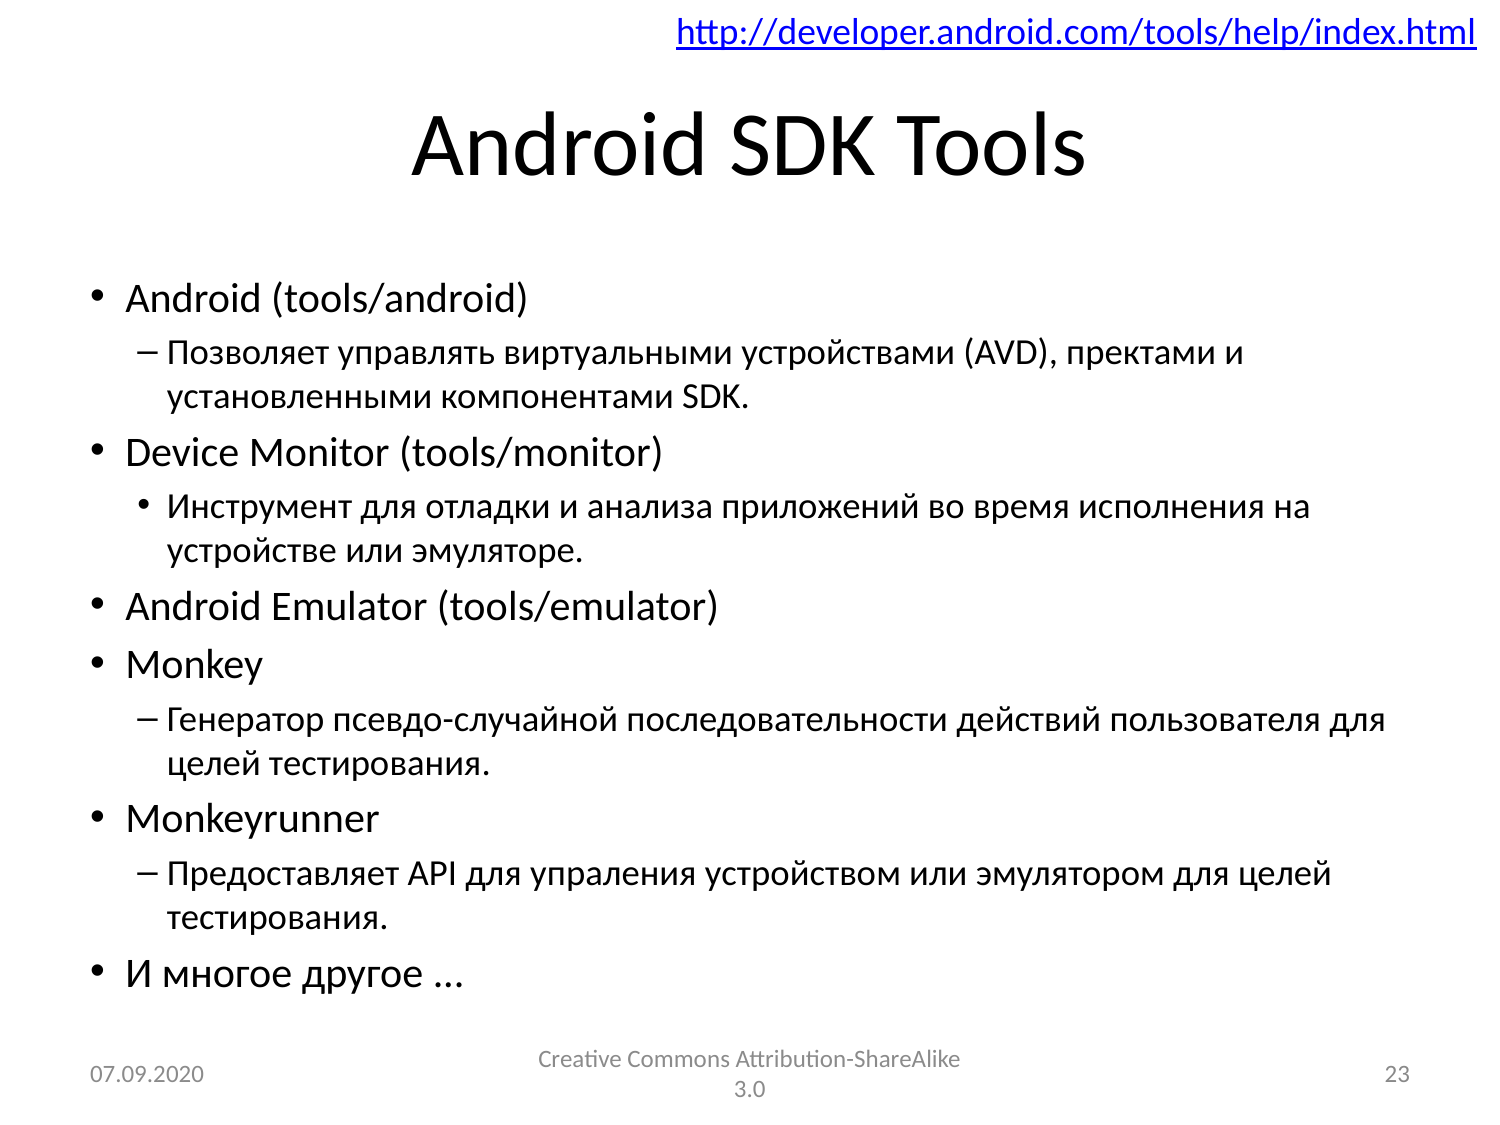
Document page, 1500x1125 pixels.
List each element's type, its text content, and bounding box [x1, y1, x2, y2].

list Android (tools/android) Позволяет управлять виртуальными устройствами (AVD), пректами и установленными компонентами SDK. Device Monitor (tools/monitor) Инструмент для отладки и анализа приложений во время исполнения на устройстве или эмуляторе. Android Emulator (tools/emulator) Monkey Генератор псевдо-случайной последовательности действий пользователя для целей тестирования. Monkeyrunner Предоставляет API для упраления устройством или эмулятором для целей тестирования. И многое другое ... [75, 262, 1425, 1005]
text_box http://developer.android.com/tools/help/index.html [448, 0, 1500, 60]
footer Creative Commons Attribution-ShareAlike 3.0 [512, 1042, 988, 1103]
title Android SDK Tools [75, 45, 1425, 233]
slide_number <number> [1074, 1042, 1425, 1103]
